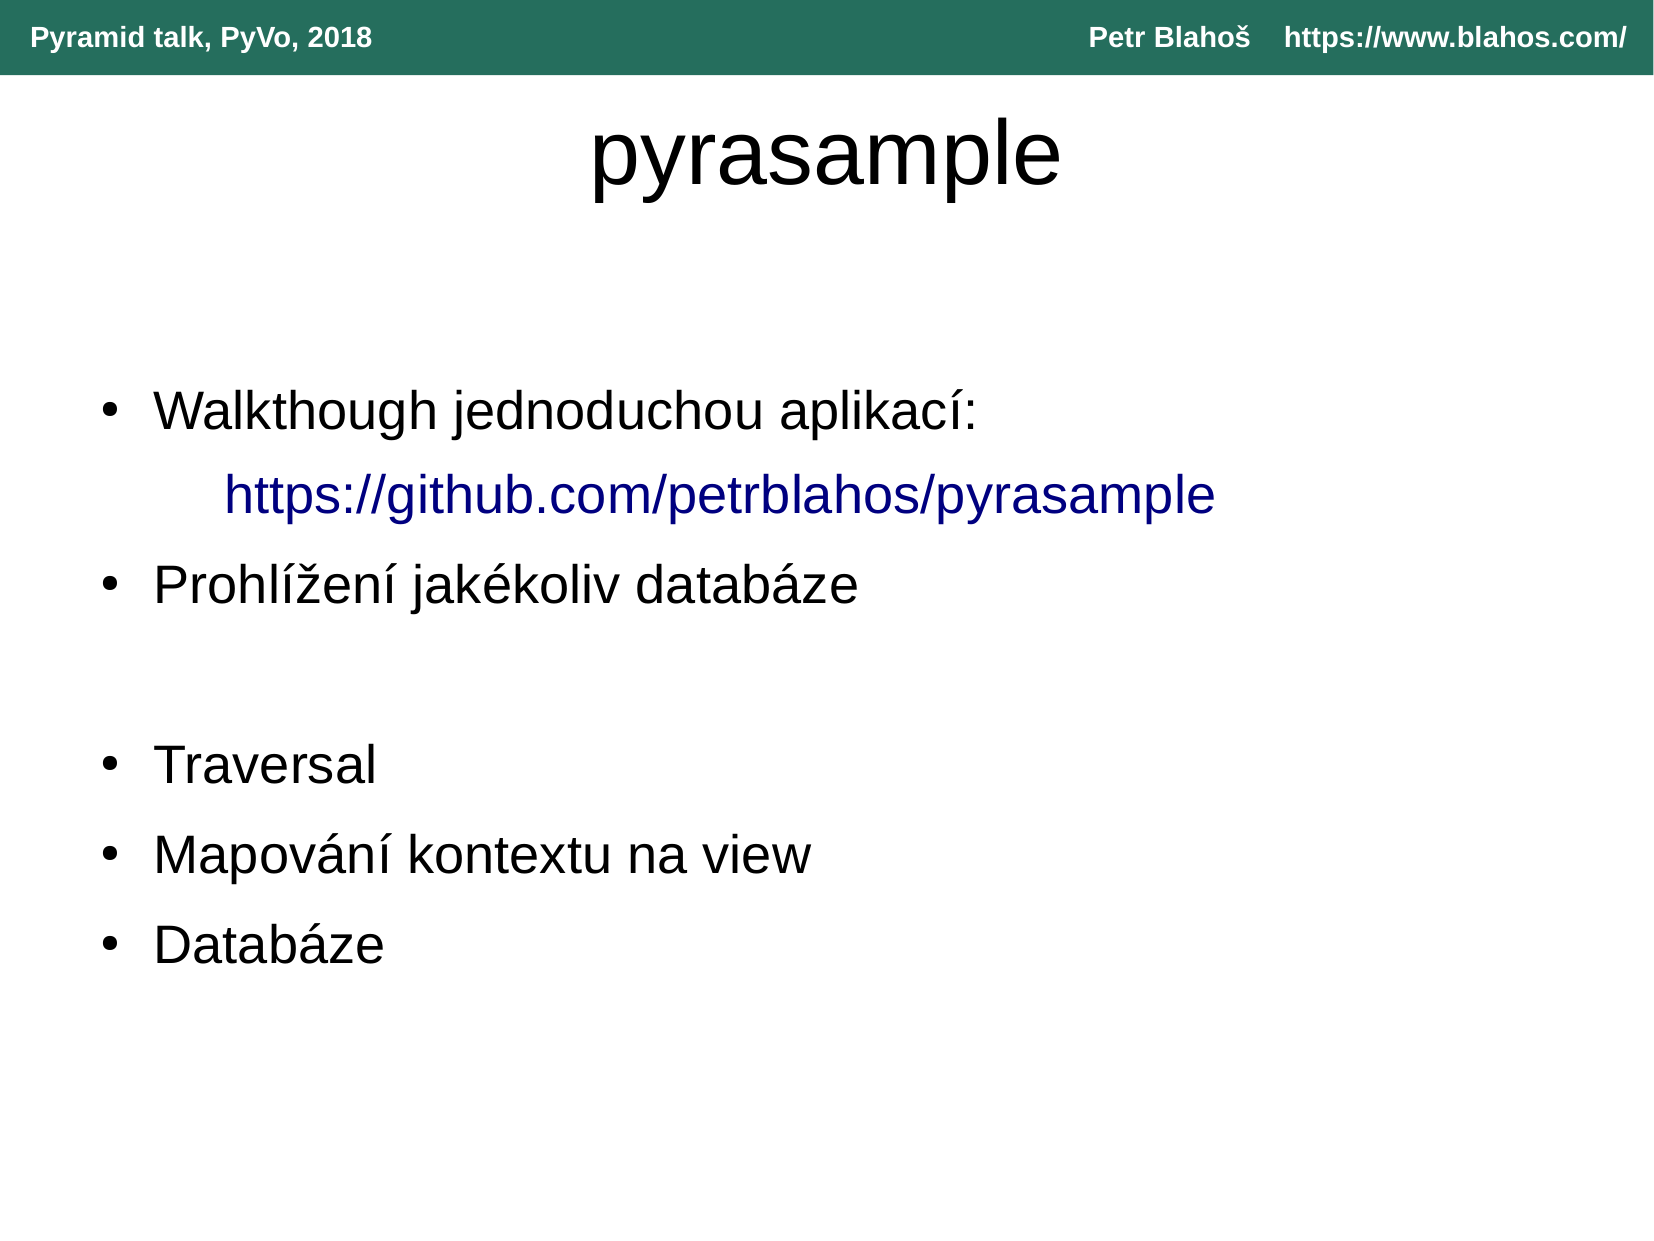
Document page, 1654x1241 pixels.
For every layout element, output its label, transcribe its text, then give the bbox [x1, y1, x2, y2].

title pyrasample [82, 49, 1571, 257]
list Walkthough jednoduchou aplikací: https://github.com/petrblahos/pyrasample Prohlížení jakékoliv databáze Traversal Mapování kontextu na view Databáze [82, 290, 1571, 1010]
